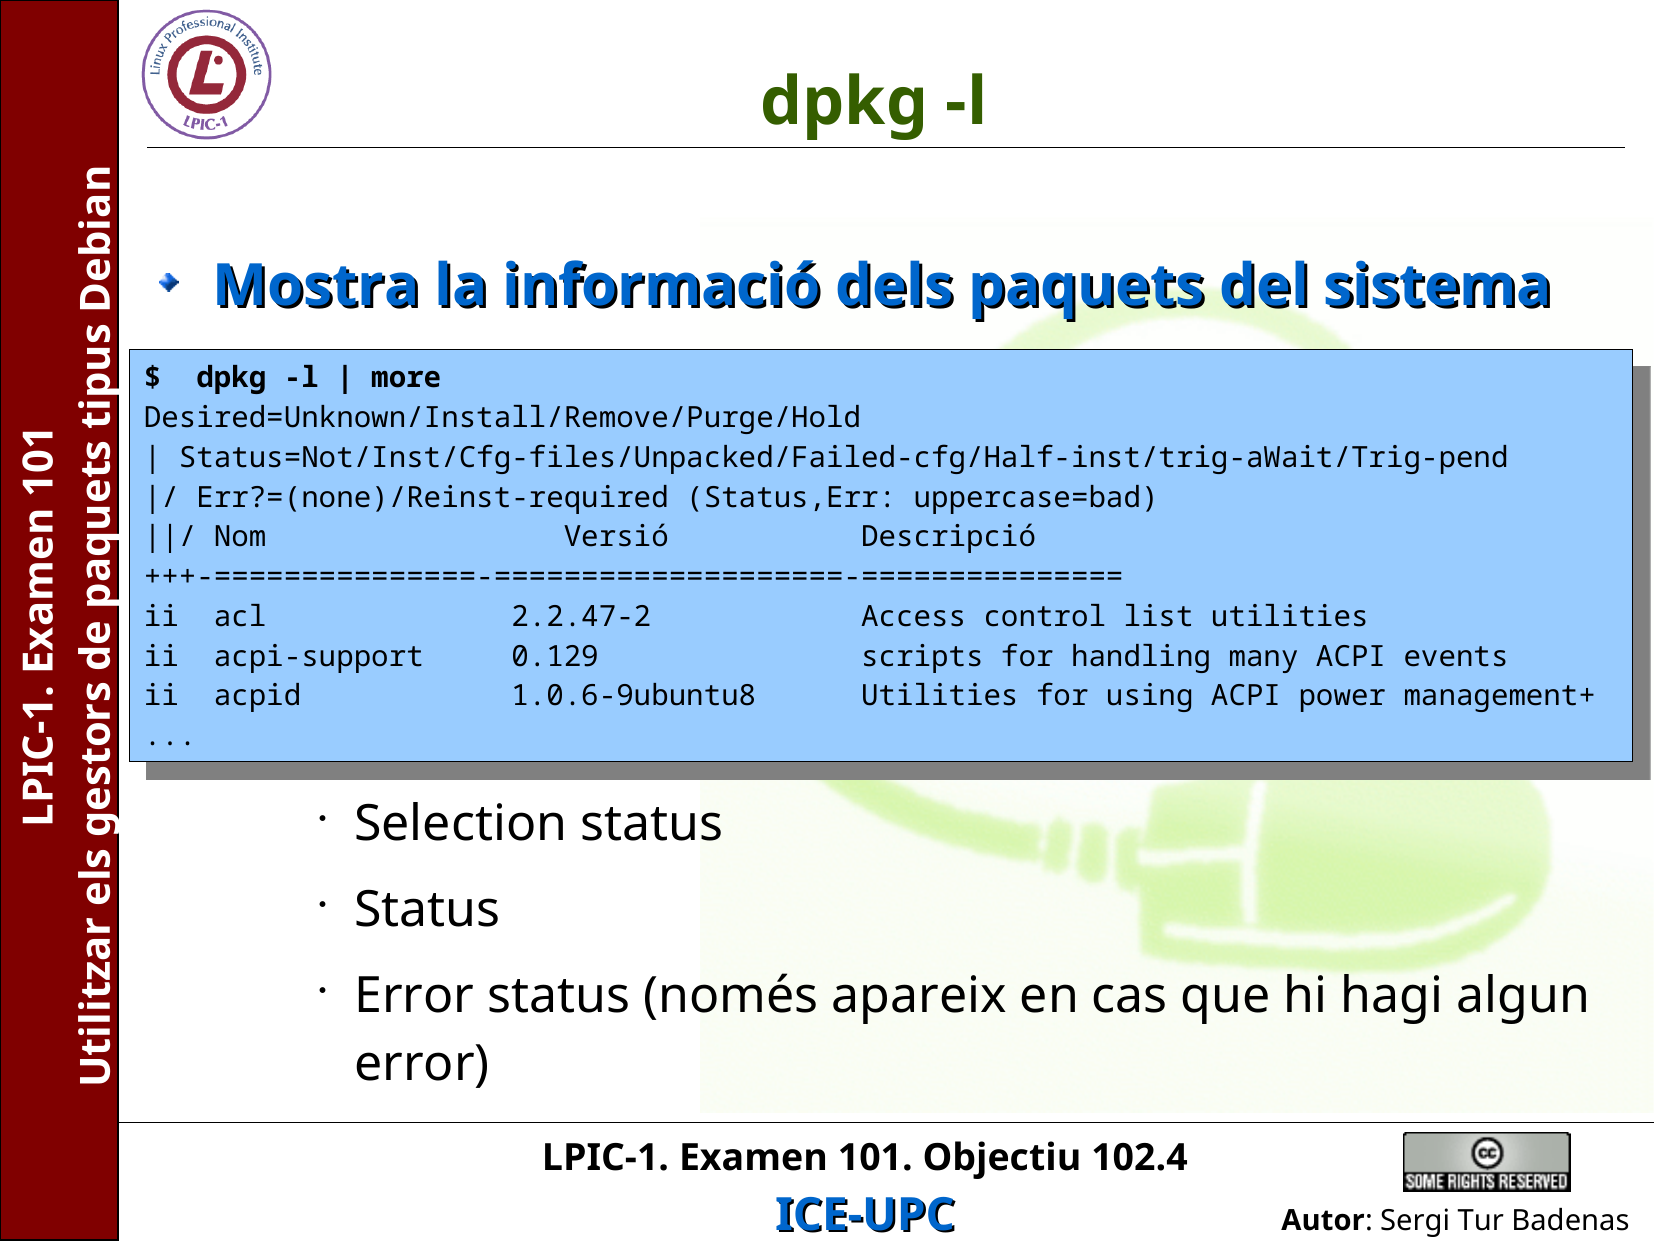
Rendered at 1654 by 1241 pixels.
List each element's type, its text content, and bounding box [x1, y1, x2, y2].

picture [1403, 1132, 1571, 1192]
picture [135, 5, 277, 55]
list Mostra la informació dels paquets del sistema La primera columna té 3 parts (caràcters) Selection status Status Error status (només apareix en cas que hi hagi algun error) [141, 762, 1630, 1078]
title dpkg -l [129, 55, 1619, 142]
text_box $ dpkg -l | more Desired=Unknown/Install/Remove/Purge/Hold | Status=Not/Inst/Cfg-files/Unpacked/Failed-cfg/Half-inst/trig-aWait/Trig-pend |/ Err?=(none)/Reinst-required (Status,Err: uppercase=bad) ||/ Nom Versió Descripció +++-===============-====================-=============== ii acl 2.2.47-2 Access control list utilities ii acpi-support 0.129 scripts for handling many ACPI events ii acpid 1.0.6-9ubuntu8 Utilities for using ACPI power management+ ... [129, 349, 1633, 657]
picture [700, 217, 1654, 1113]
list Mostra la informació dels paquets del sistema La primera columna té 3 parts (caràcters) Selection status Status Error status (només apareix en cas que hi hagi algun error) [141, 242, 1630, 349]
